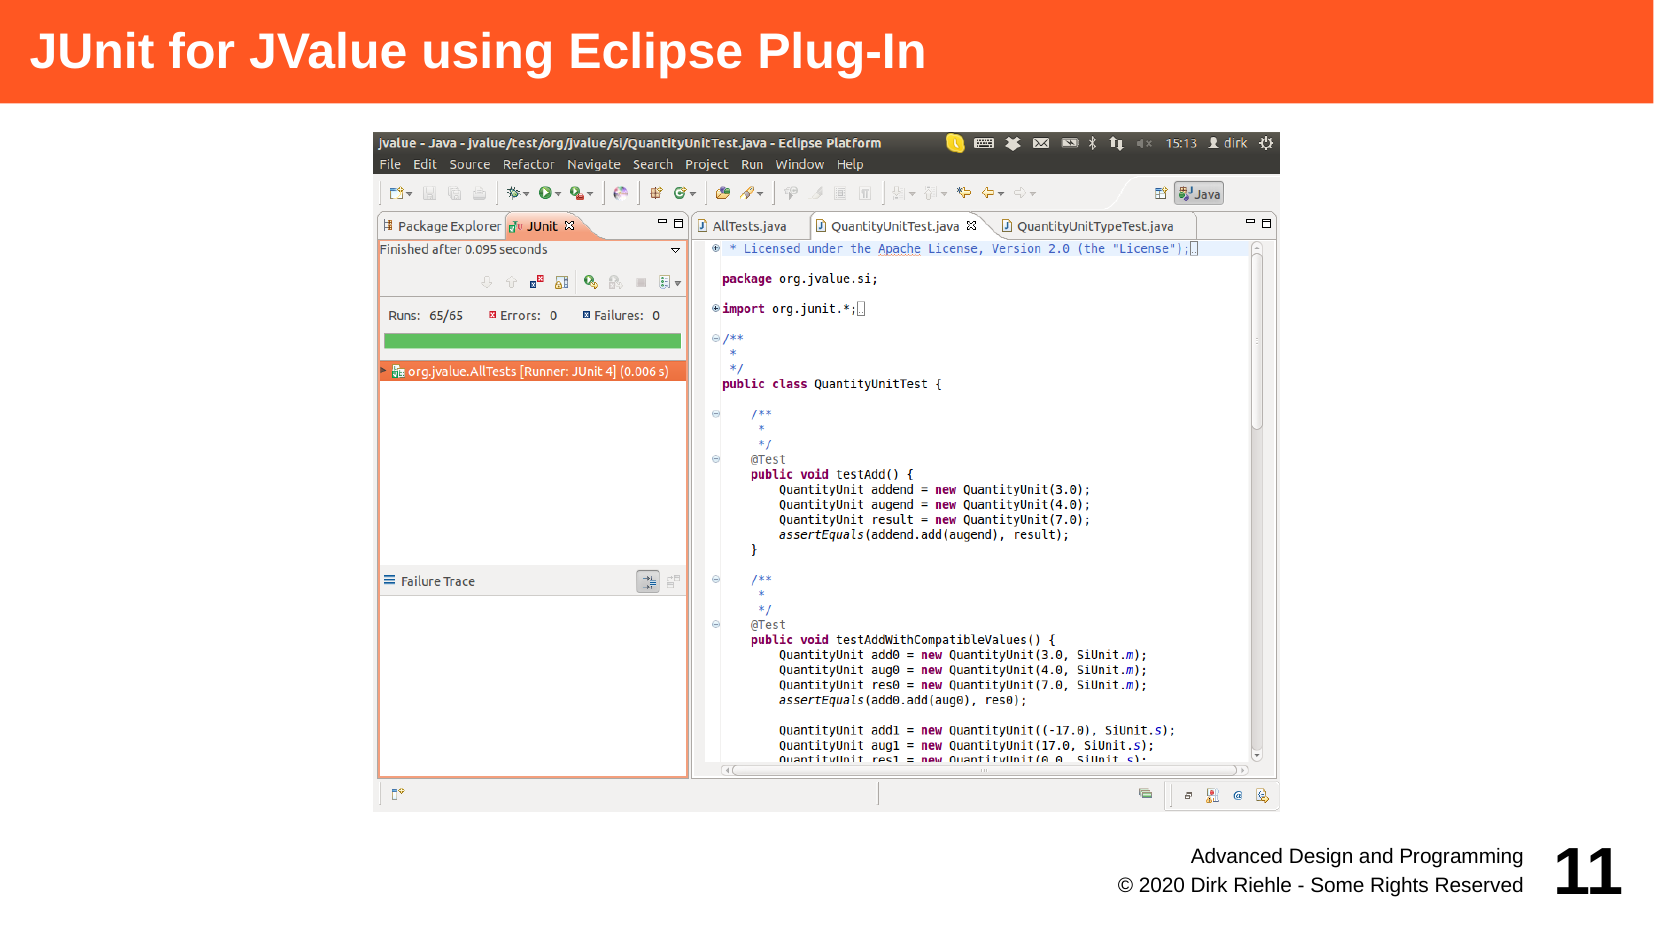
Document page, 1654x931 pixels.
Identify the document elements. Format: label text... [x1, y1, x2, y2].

picture [373, 132, 1280, 813]
title JUnit for JValue using Eclipse Plug-In [0, 0, 1654, 104]
